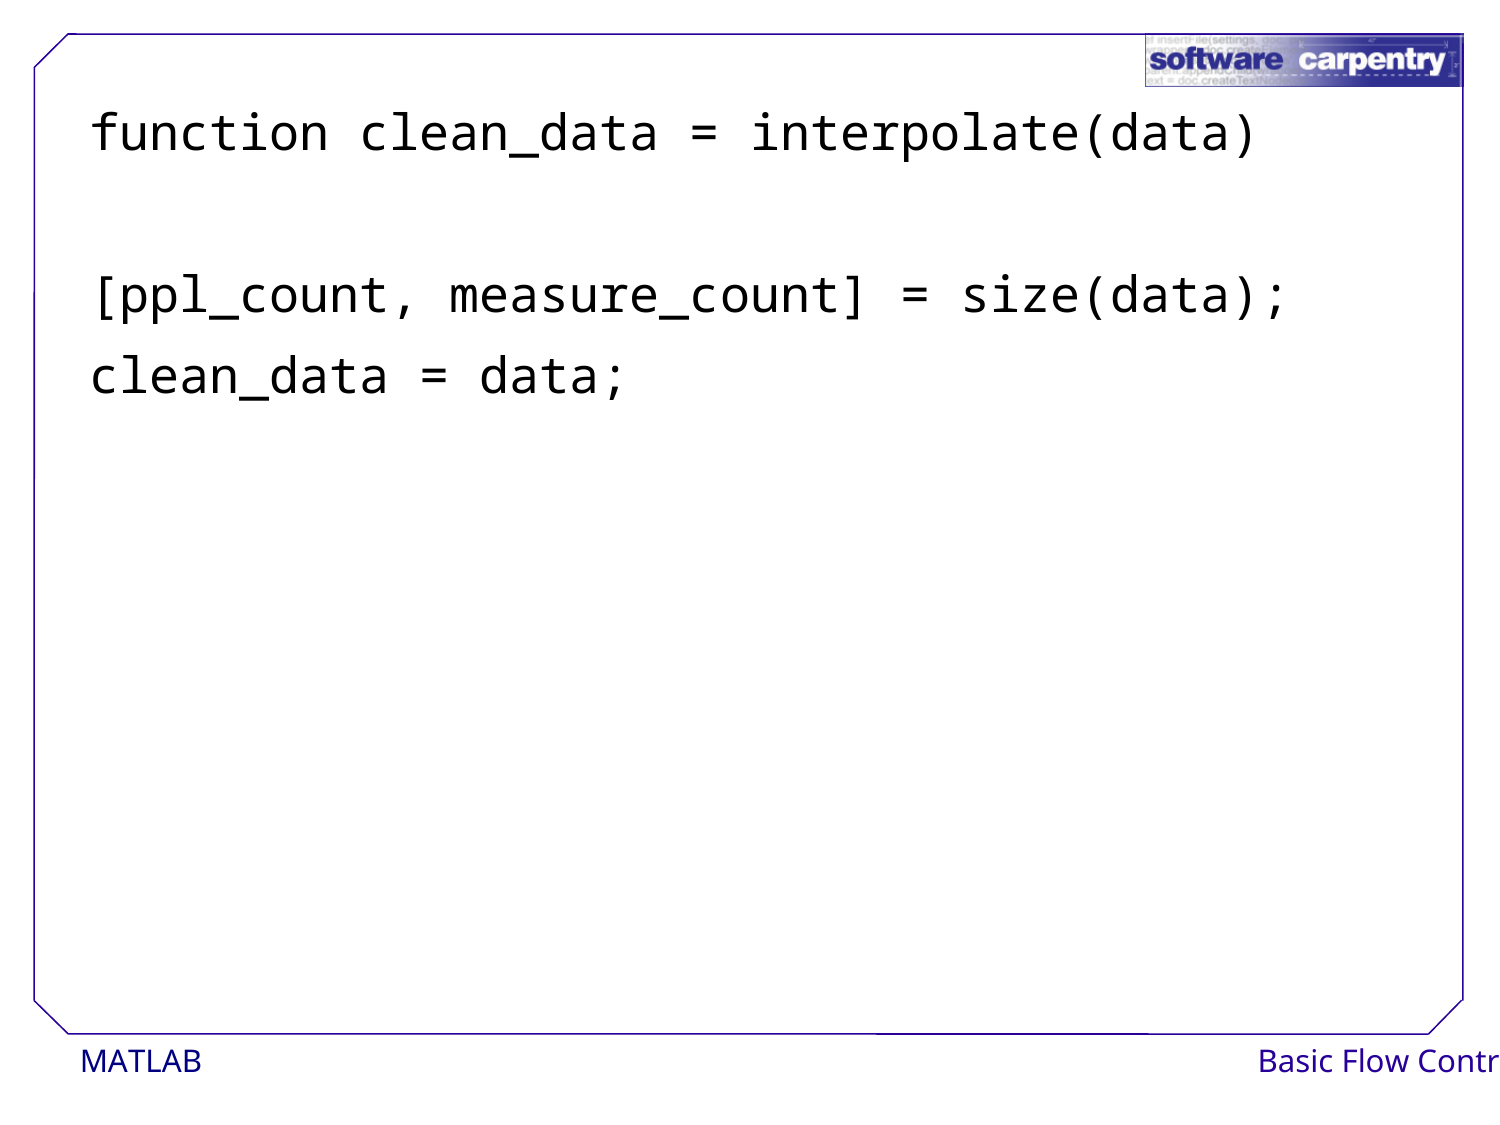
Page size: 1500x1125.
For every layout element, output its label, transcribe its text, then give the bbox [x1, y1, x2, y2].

list function clean_data = interpolate(data) [ppl_count, measure_count] = size(data); clean_data = data; [75, 99, 1426, 1013]
picture [1145, 33, 1464, 87]
